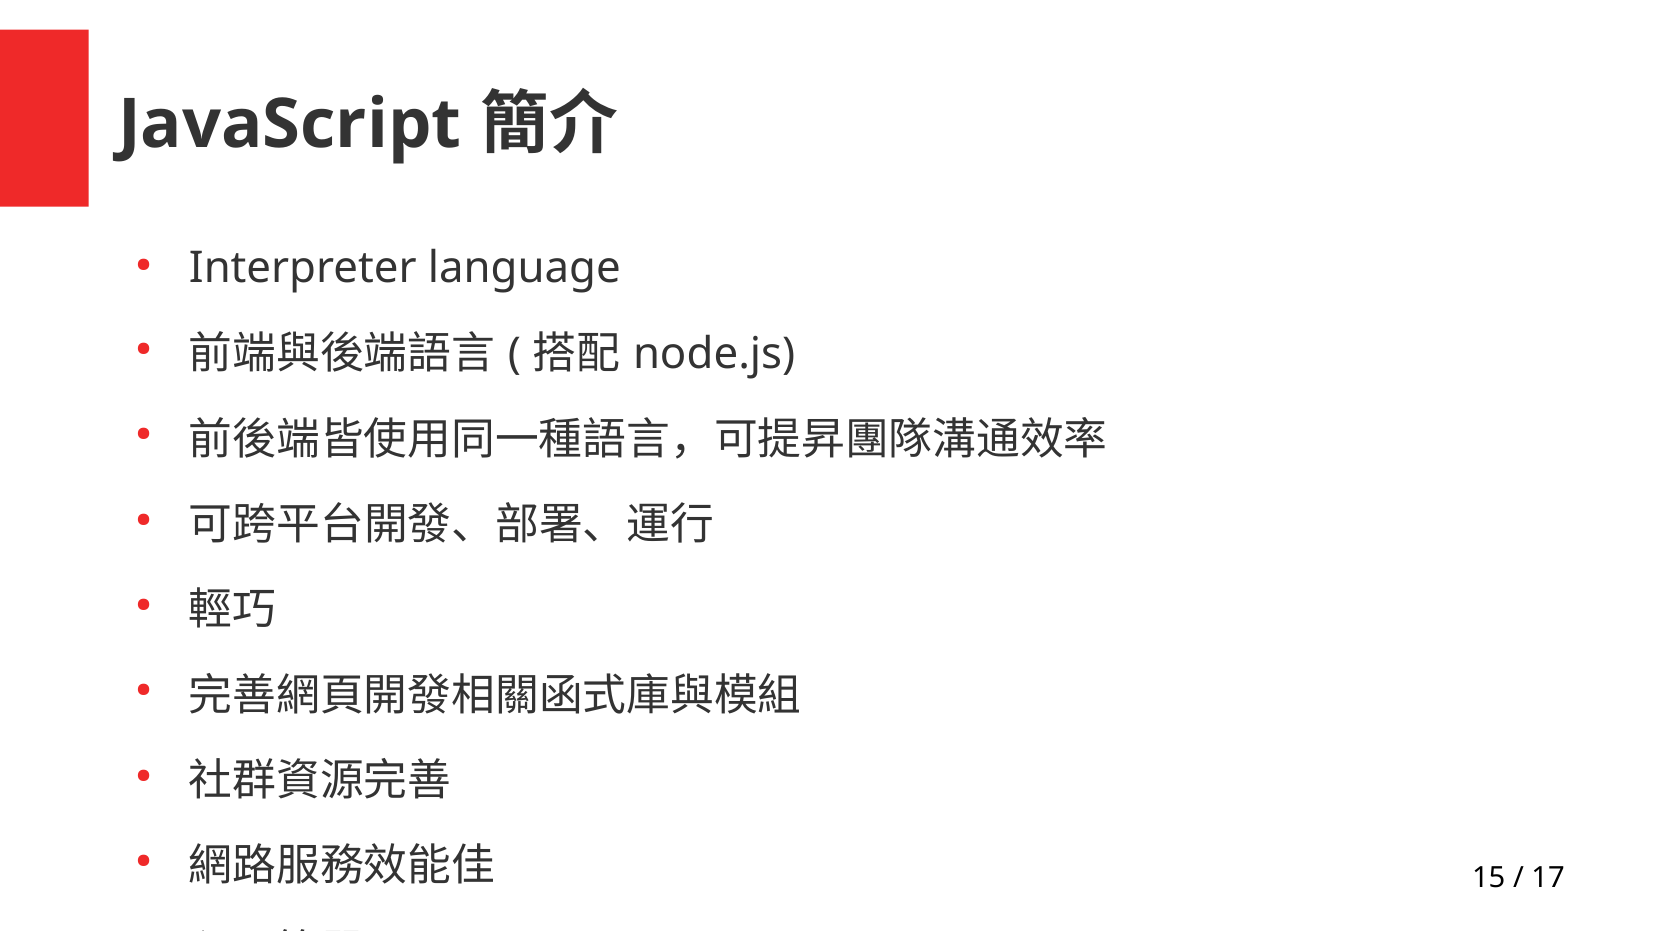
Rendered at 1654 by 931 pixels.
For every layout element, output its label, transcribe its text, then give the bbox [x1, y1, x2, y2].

title JavaScript簡介 [118, 29, 1595, 207]
list Interpreter language 前端與後端語言(搭配node.js) 前後端皆使用同一種語言，可提昇團隊溝通效率 可跨平台開發、部署、運行 輕巧 完善網頁開發相關函式庫與模組 社群資源完善 網路服務效能佳 入門簡單 [118, 236, 1595, 857]
